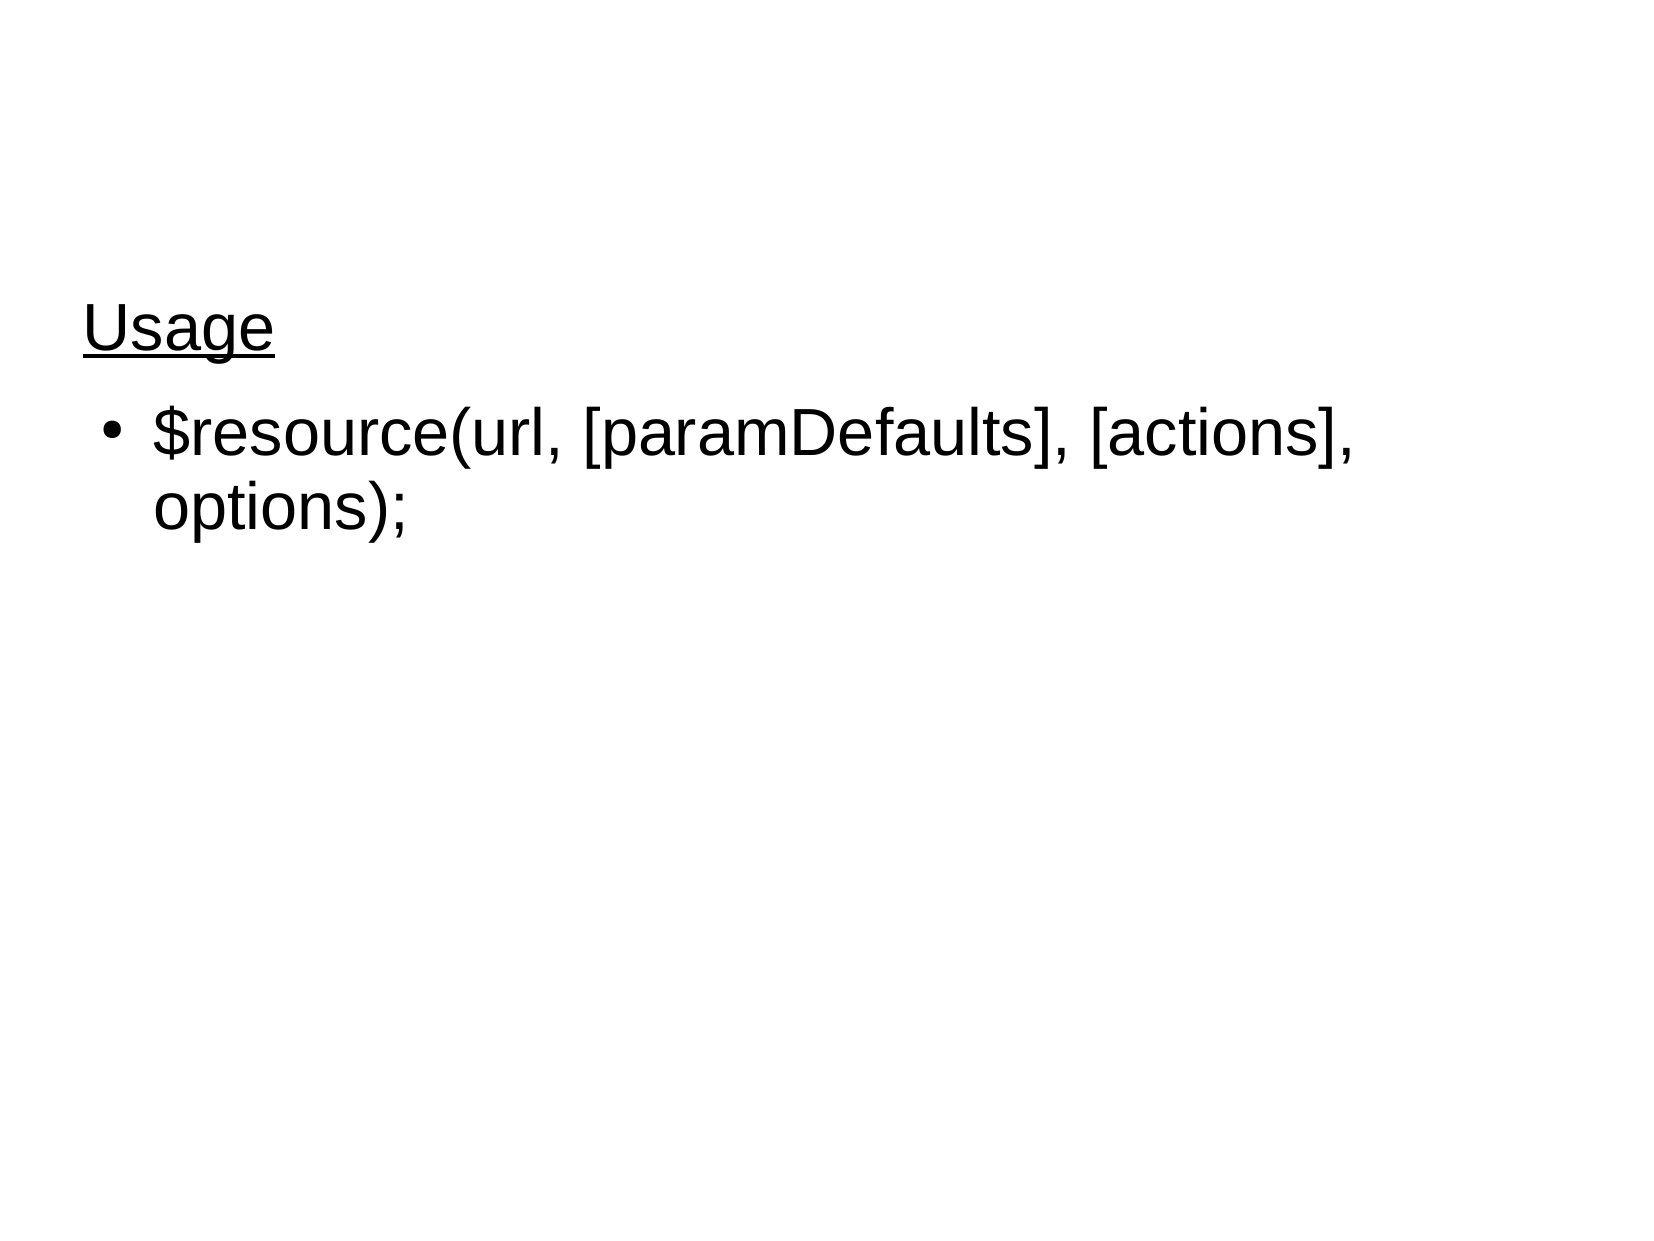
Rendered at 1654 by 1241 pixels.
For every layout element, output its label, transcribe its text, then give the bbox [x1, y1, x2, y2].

list Usage $resource(url, [paramDefaults], [actions], options); [82, 290, 1571, 1010]
